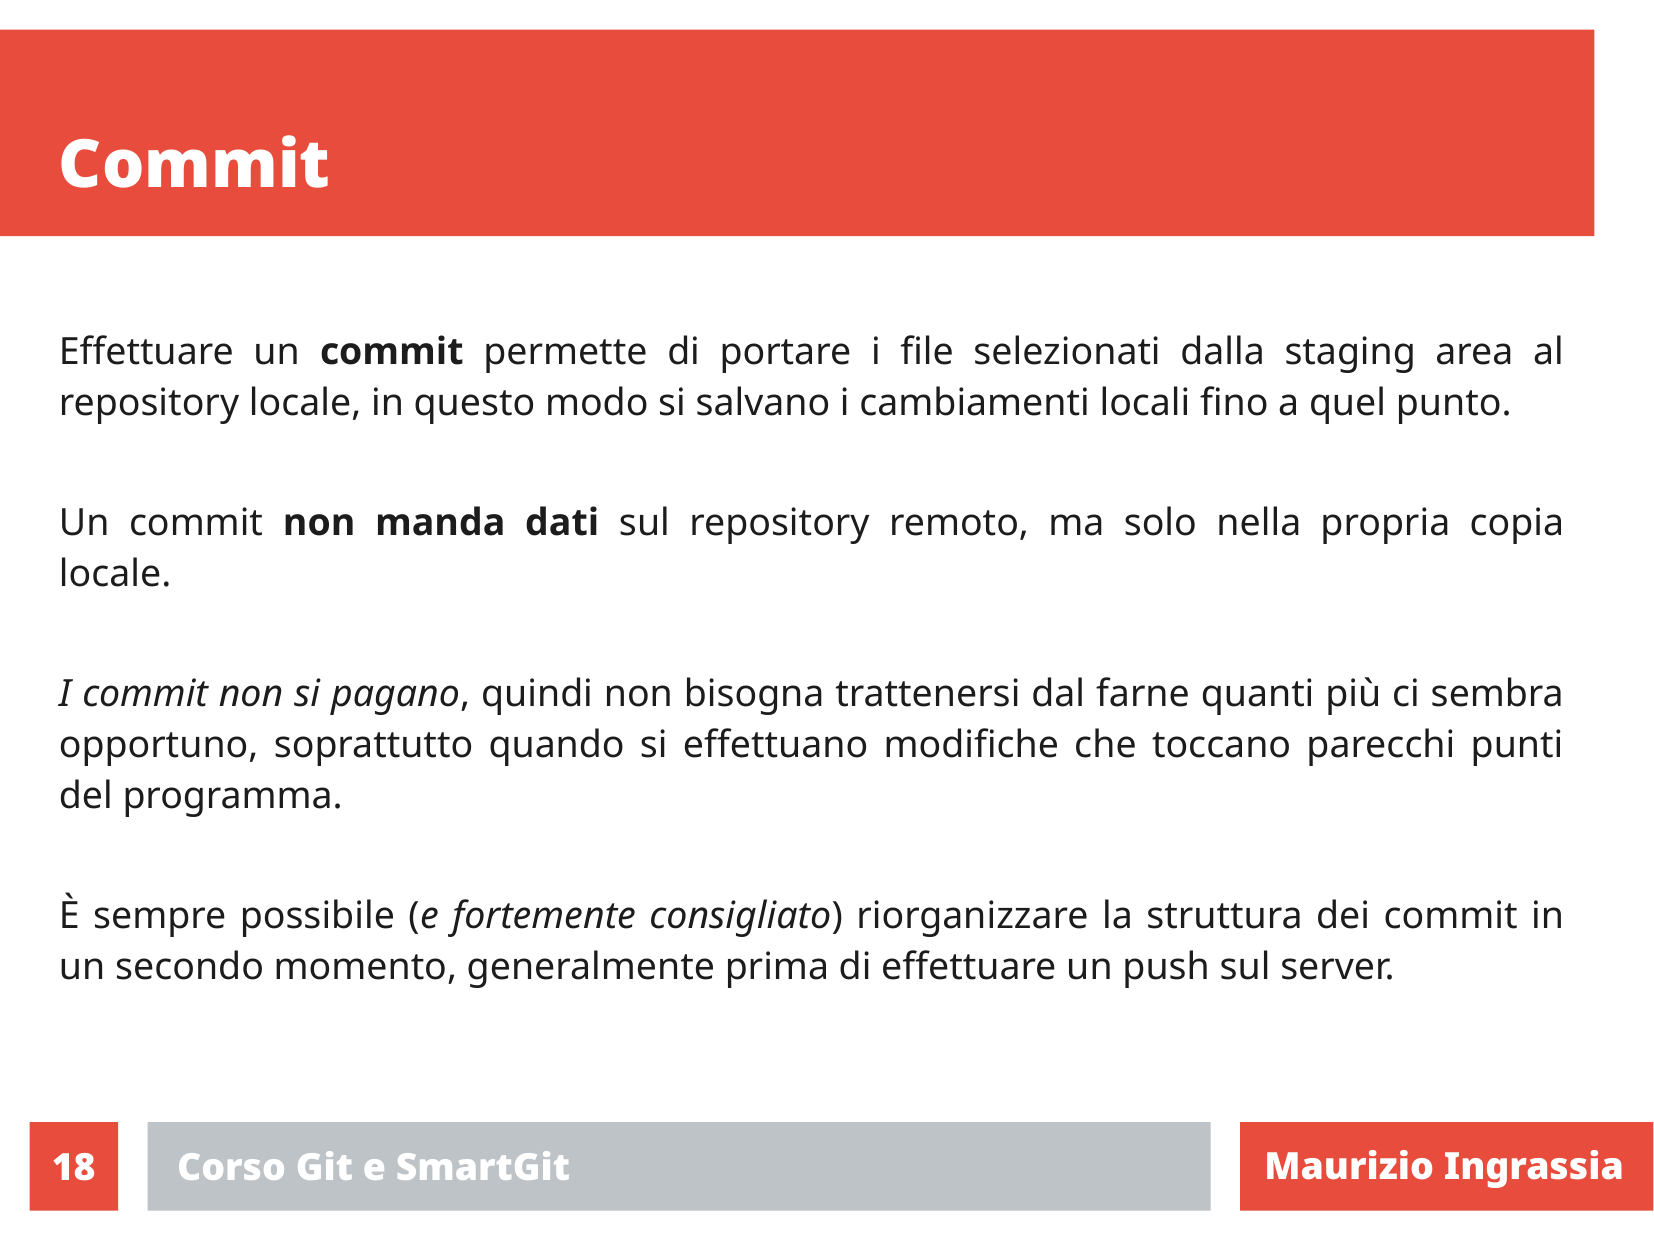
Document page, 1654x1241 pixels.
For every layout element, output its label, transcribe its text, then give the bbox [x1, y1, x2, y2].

list Effettuare un commit permette di portare i file selezionati dalla staging area al repository locale, in questo modo si salvano i cambiamenti locali fino a quel punto. Un commit non manda dati sul repository remoto, ma solo nella propria copia locale. I commit non si pagano, quindi non bisogna trattenersi dal farne quanti più ci sembra opportuno, soprattutto quando si effettuano modifiche che toccano parecchi punti del programma. È sempre possibile (e fortemente consigliato) riorganizzare la struttura dei commit in un secondo momento, generalmente prima di effettuare un push sul server. [59, 324, 1565, 1093]
title Commit [59, 59, 1595, 207]
